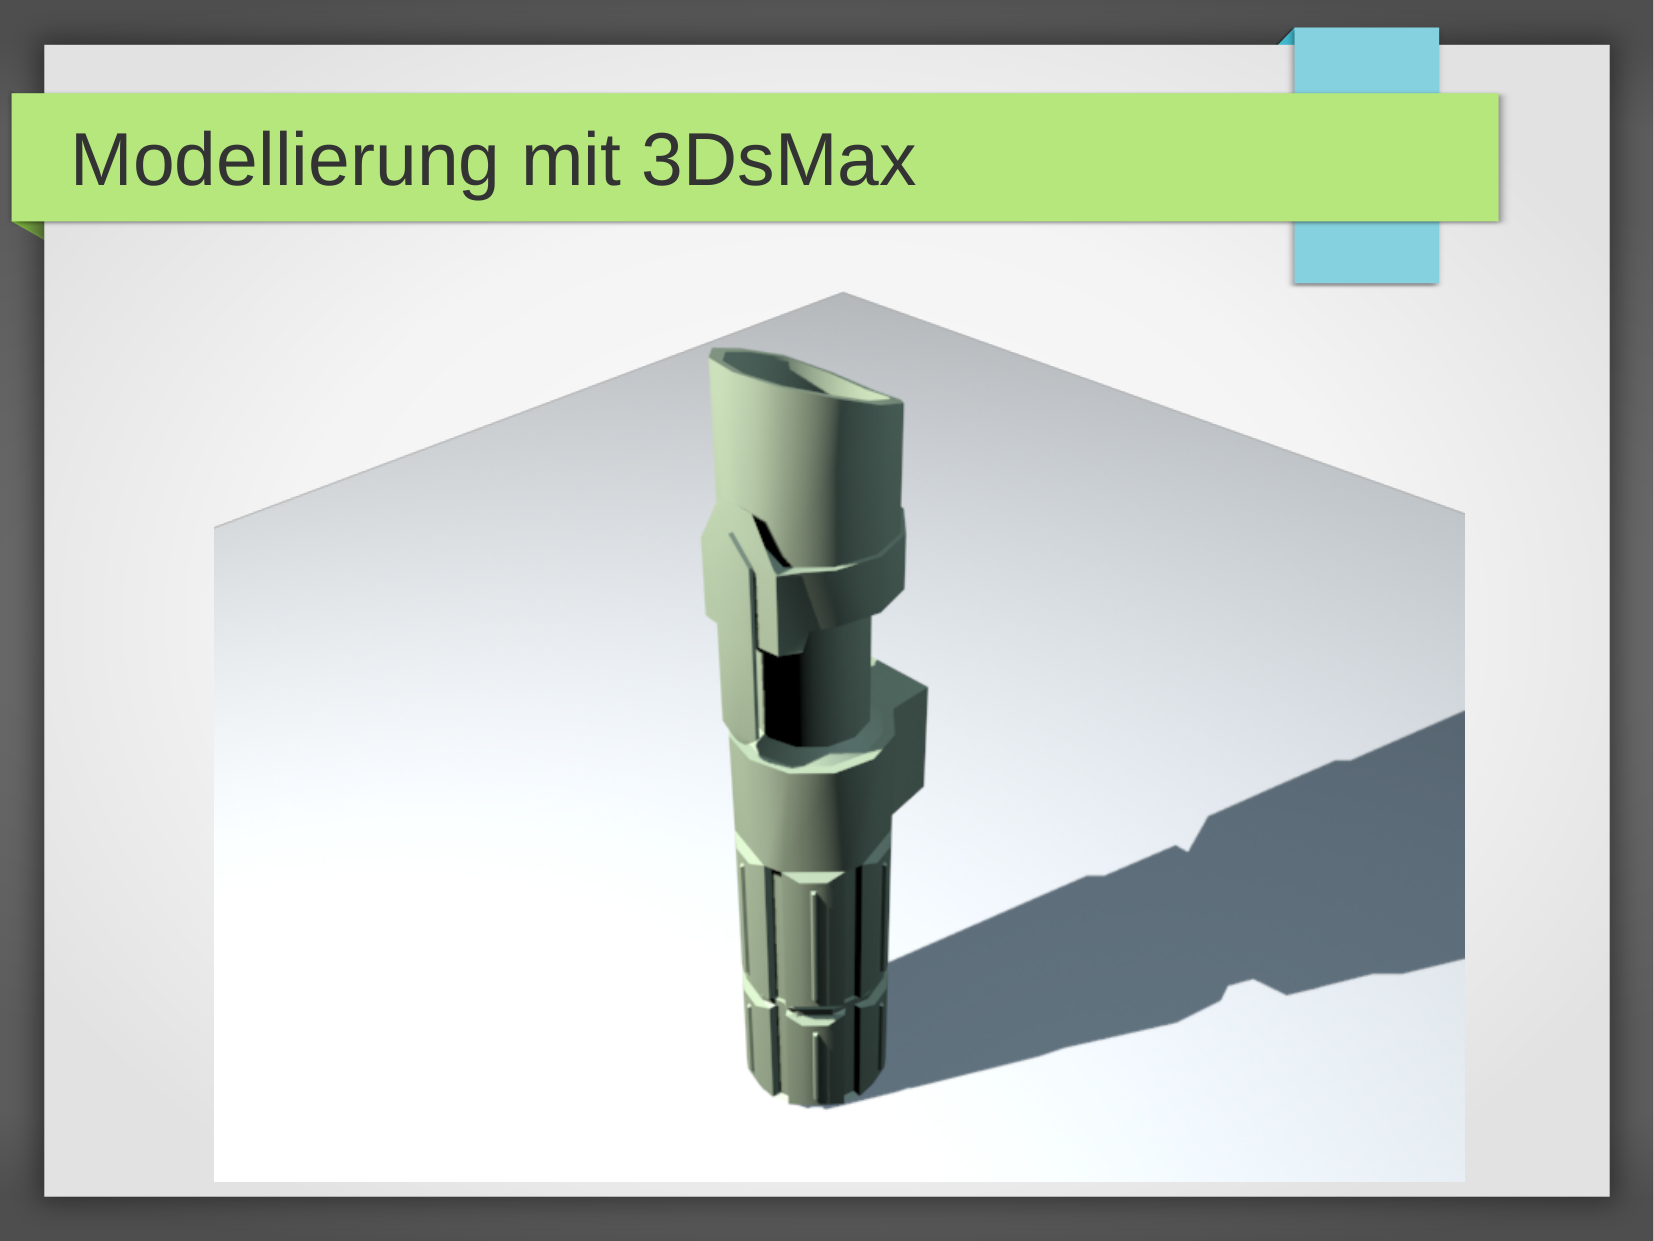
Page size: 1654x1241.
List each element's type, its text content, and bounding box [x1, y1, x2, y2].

title Modellierung mit 3DsMax [70, 106, 1229, 213]
picture [0, 0, 1654, 1241]
